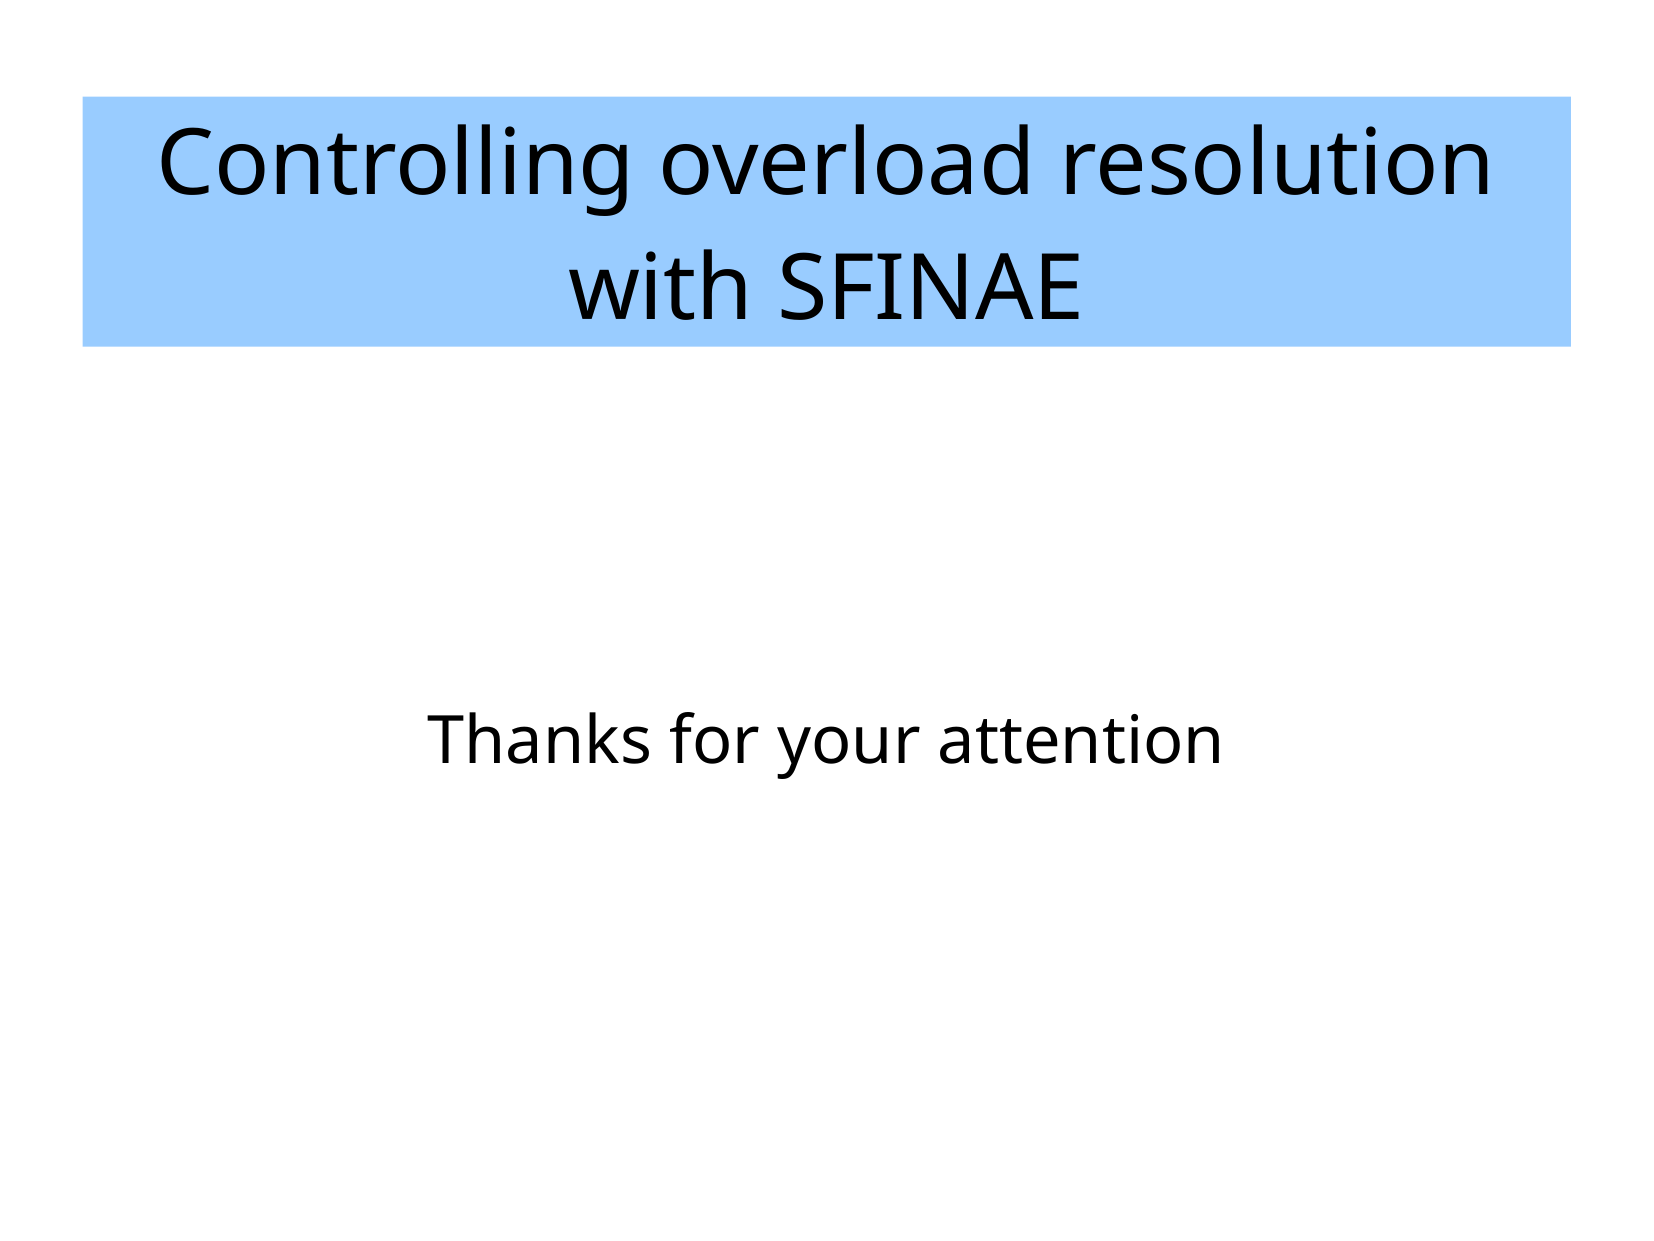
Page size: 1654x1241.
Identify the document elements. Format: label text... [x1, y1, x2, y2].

subtitle Thanks for your attention [82, 377, 1571, 1098]
title Controlling overload resolution with SFINAE [82, 118, 1571, 326]
